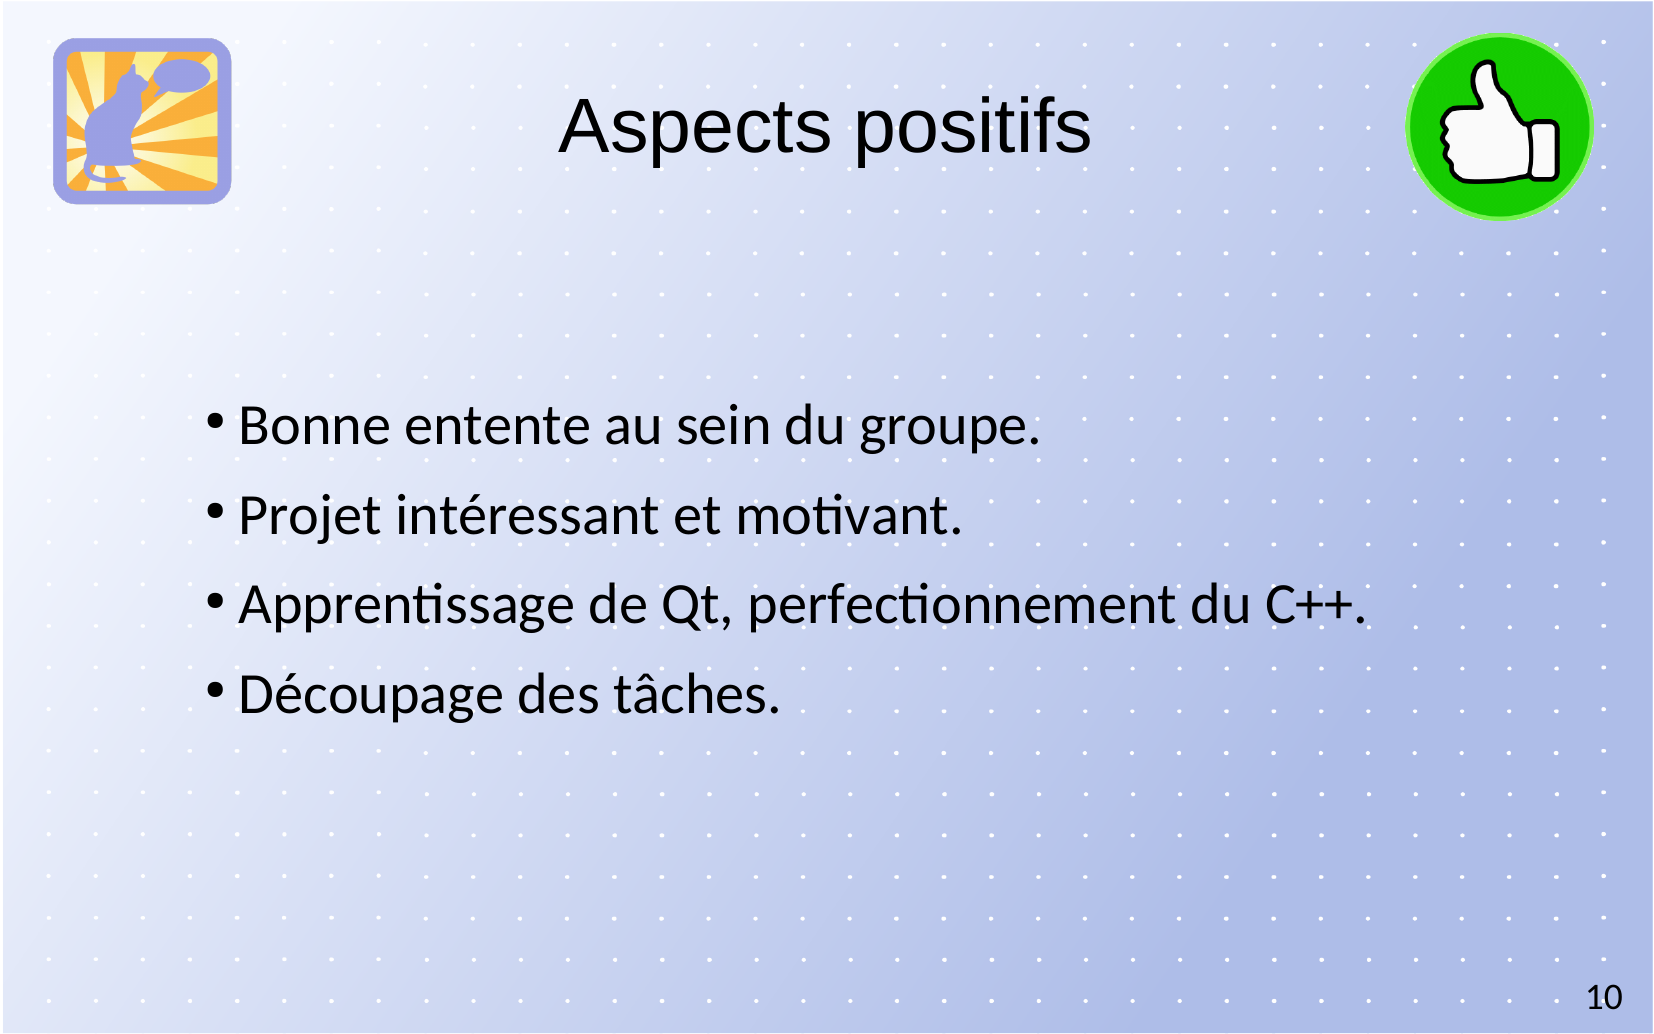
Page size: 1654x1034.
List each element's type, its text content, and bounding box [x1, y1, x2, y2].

text_box Bonne entente au sein du groupe. Projet intéressant et motivant. Apprentissage de Qt, perfectionnement du C++. Découpage des tâches. [92, 293, 1605, 893]
text_box Aspects positifs [82, 41, 1405, 214]
picture [47, 32, 237, 210]
text_box 10 [1570, 964, 1642, 1025]
picture [1405, 33, 1595, 222]
